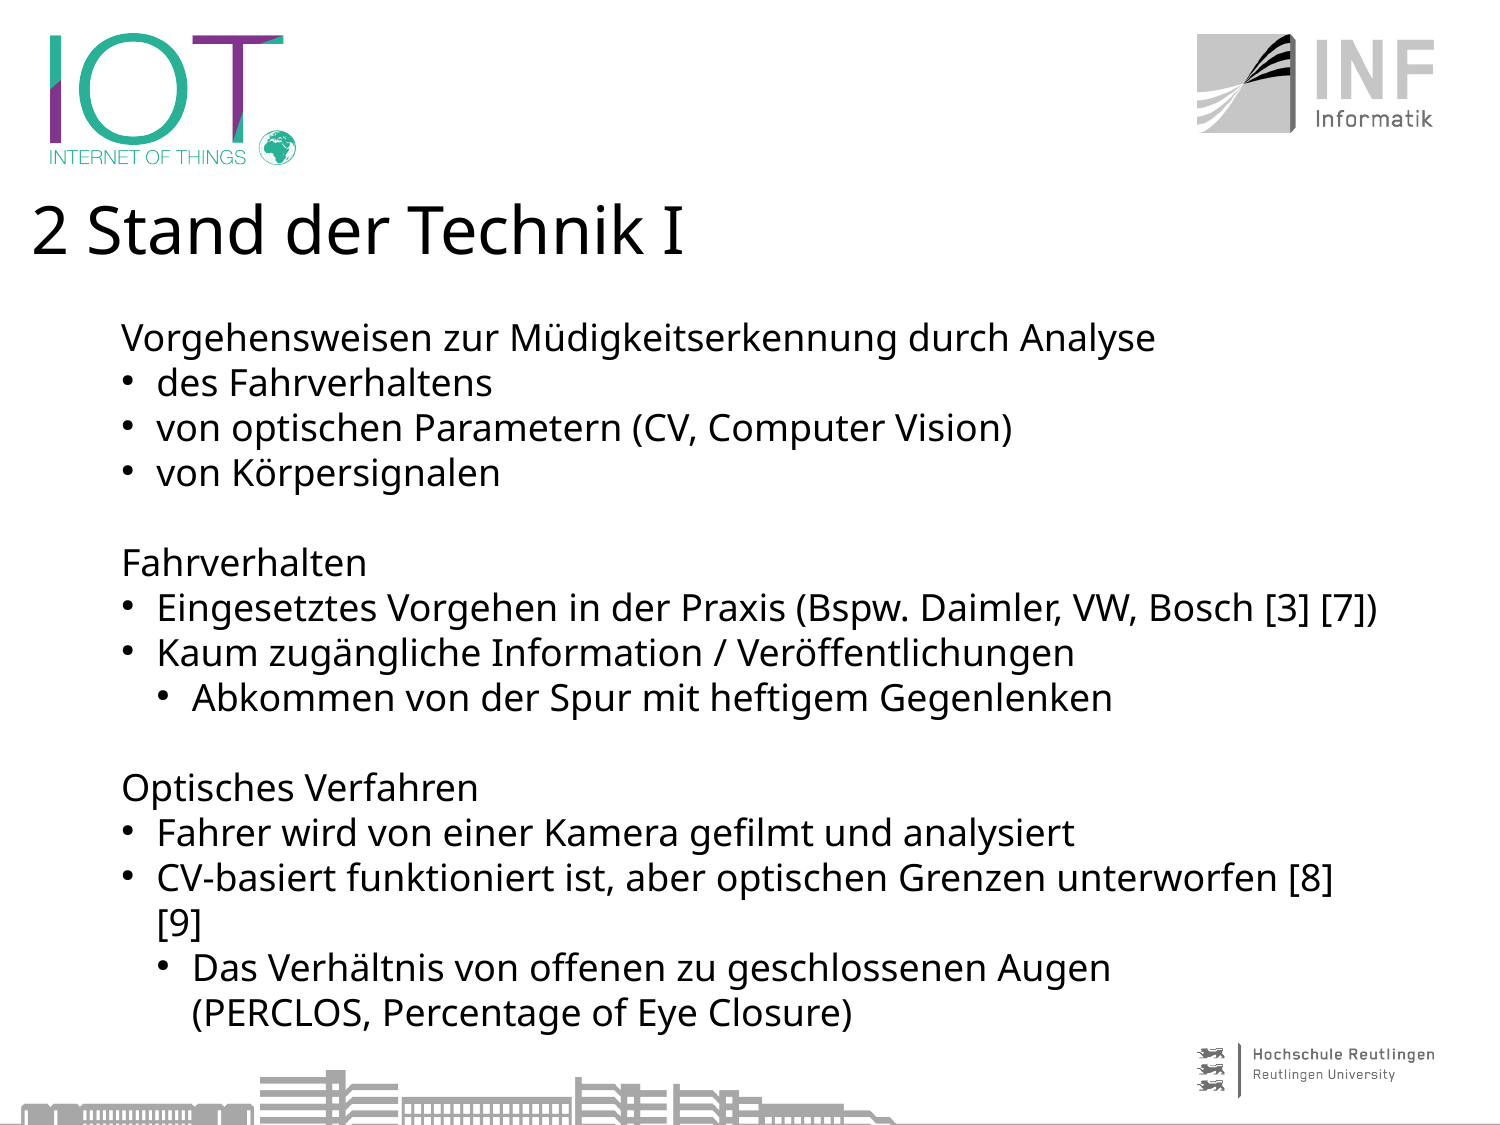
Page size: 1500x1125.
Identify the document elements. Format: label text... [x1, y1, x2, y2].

text_box 2 Stand der Technik I [16, 180, 1464, 284]
picture [0, 1042, 1500, 1125]
picture [50, 33, 296, 165]
picture [1197, 34, 1434, 133]
text_box Vorgehensweisen zur Müdigkeitserkennung durch Analyse des Fahrverhaltens von optischen Parametern (CV, Computer Vision) von Körpersignalen Fahrverhalten Eingesetztes Vorgehen in der Praxis (Bspw. Daimler, VW, Bosch [3] [7]) Kaum zugängliche Information / Veröffentlichungen Abkommen von der Spur mit heftigem Gegenlenken Optisches Verfahren Fahrer wird von einer Kamera gefilmt und analysiert CV-basiert funktioniert ist, aber optischen Grenzen unterworfen [8][9] Das Verhältnis von offenen zu geschlossenen Augen (PERCLOS, Percentage of Eye Closure) [106, 307, 1394, 700]
